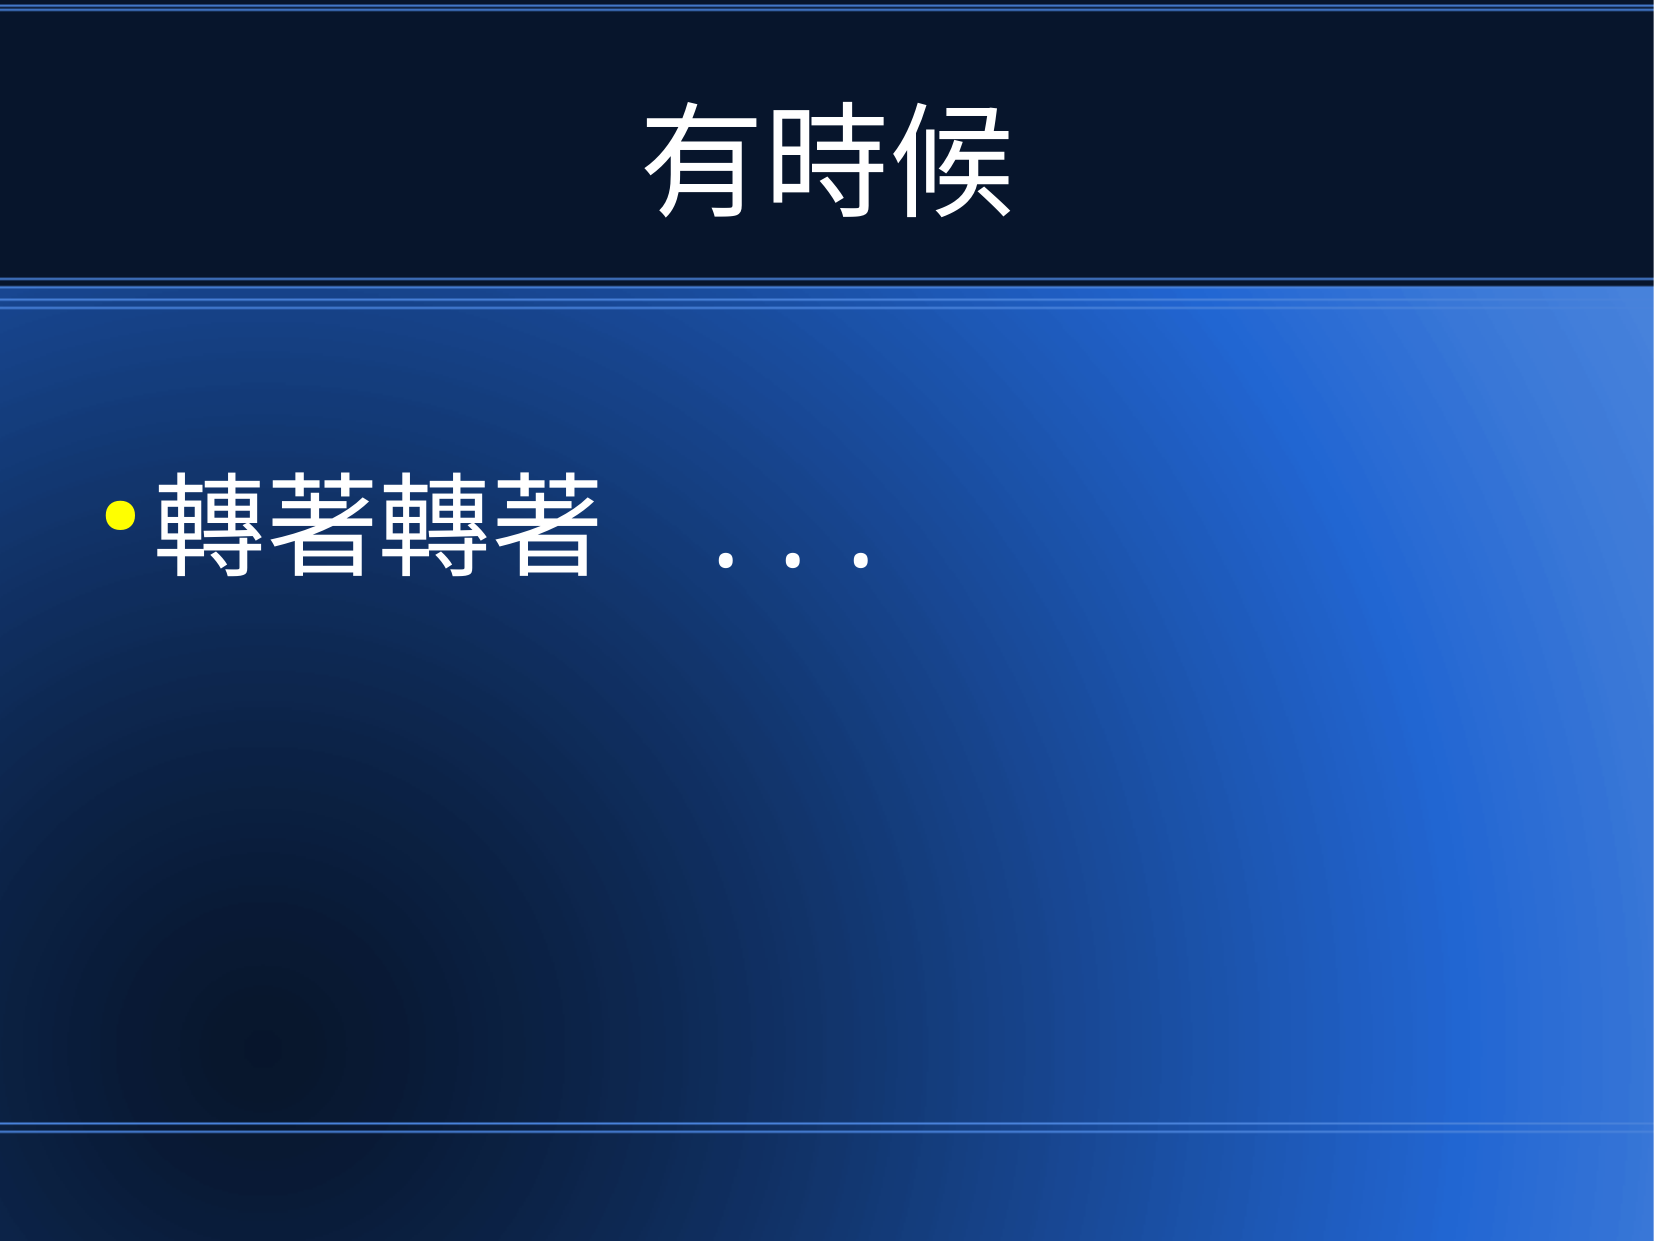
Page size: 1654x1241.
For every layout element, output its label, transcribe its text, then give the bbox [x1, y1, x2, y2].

picture [0, 0, 1654, 1241]
title 有時候 [82, 49, 1571, 257]
list 轉著轉著 ... [82, 355, 1571, 1241]
